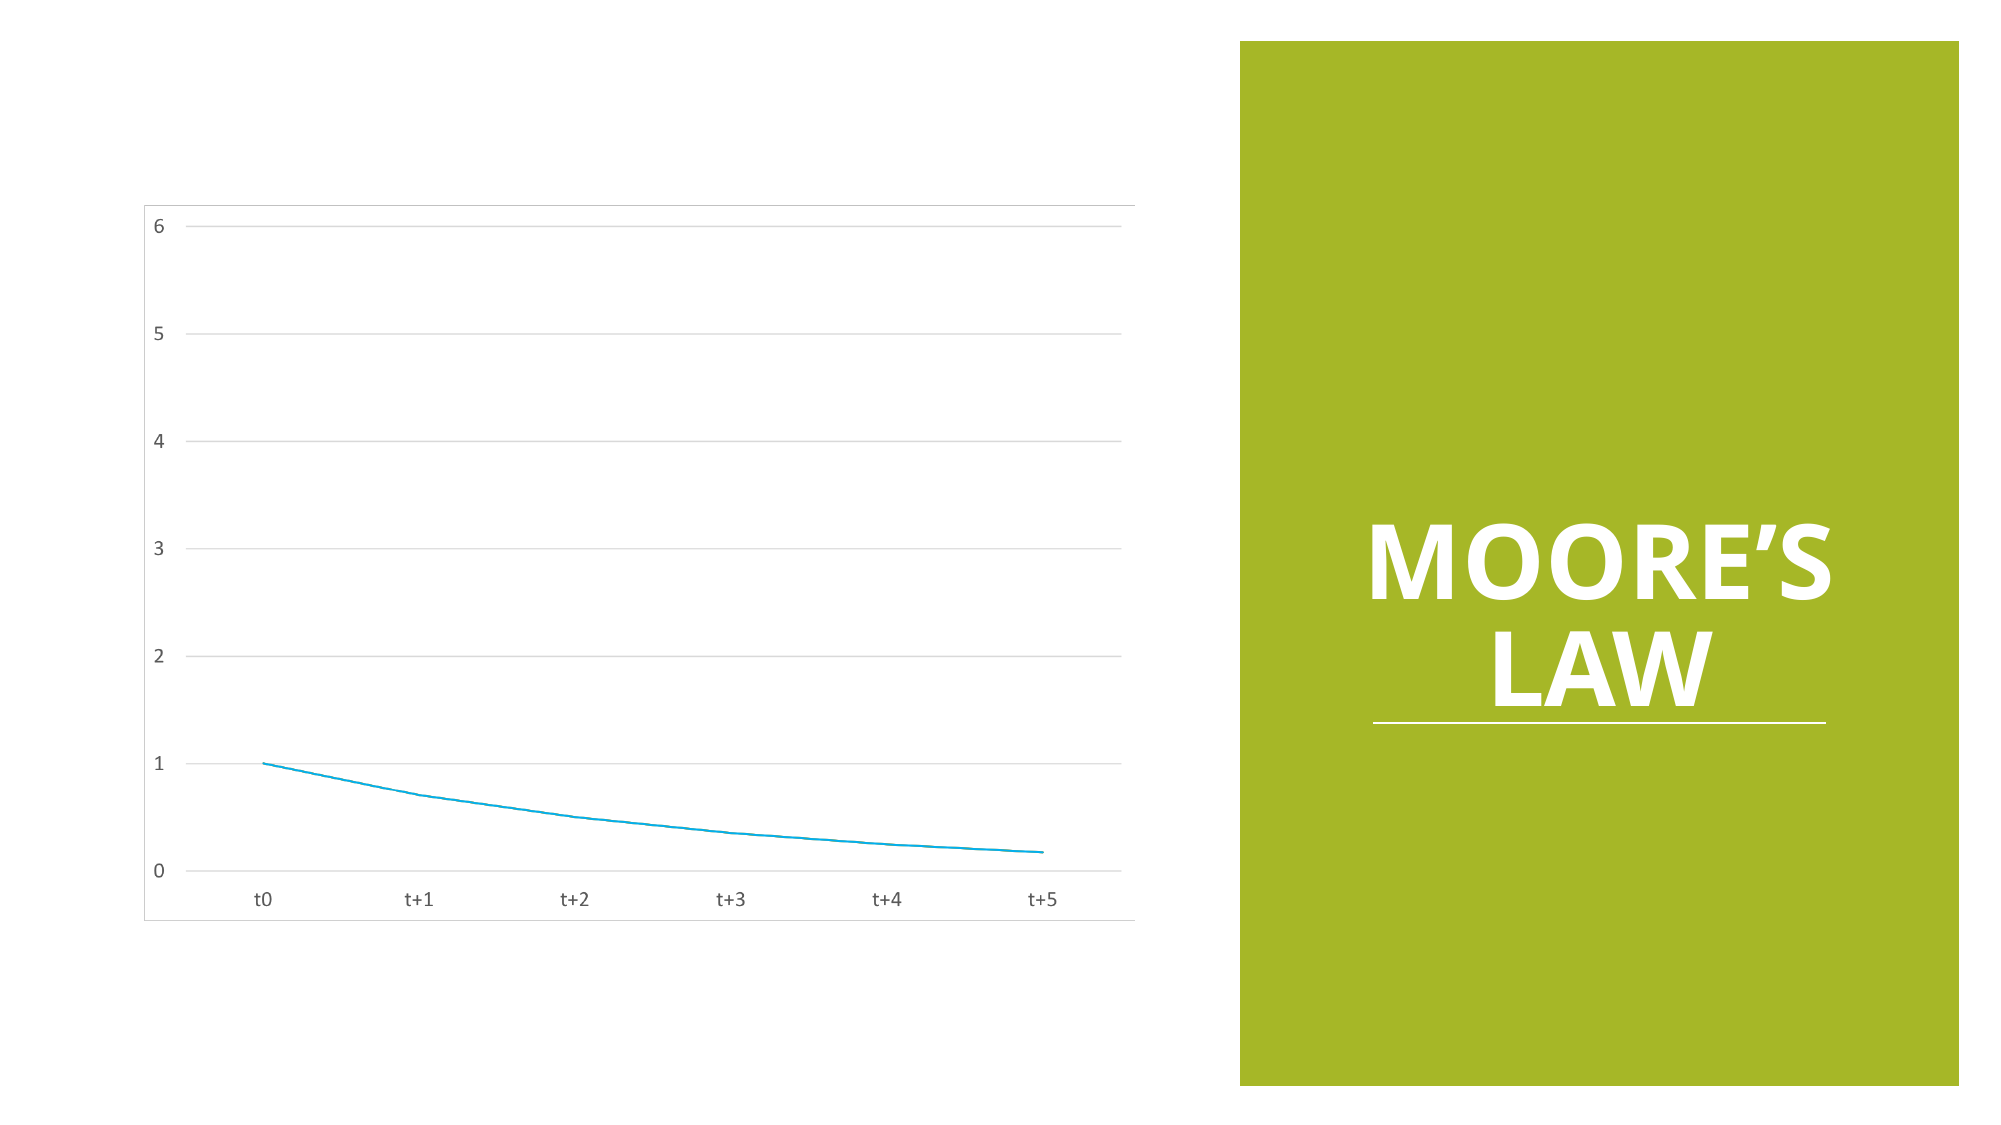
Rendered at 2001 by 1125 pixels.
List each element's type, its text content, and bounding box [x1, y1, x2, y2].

title Moore’s Law [1344, 140, 1856, 735]
text_box [39, 41, 1960, 1086]
picture [143, 204, 1135, 921]
